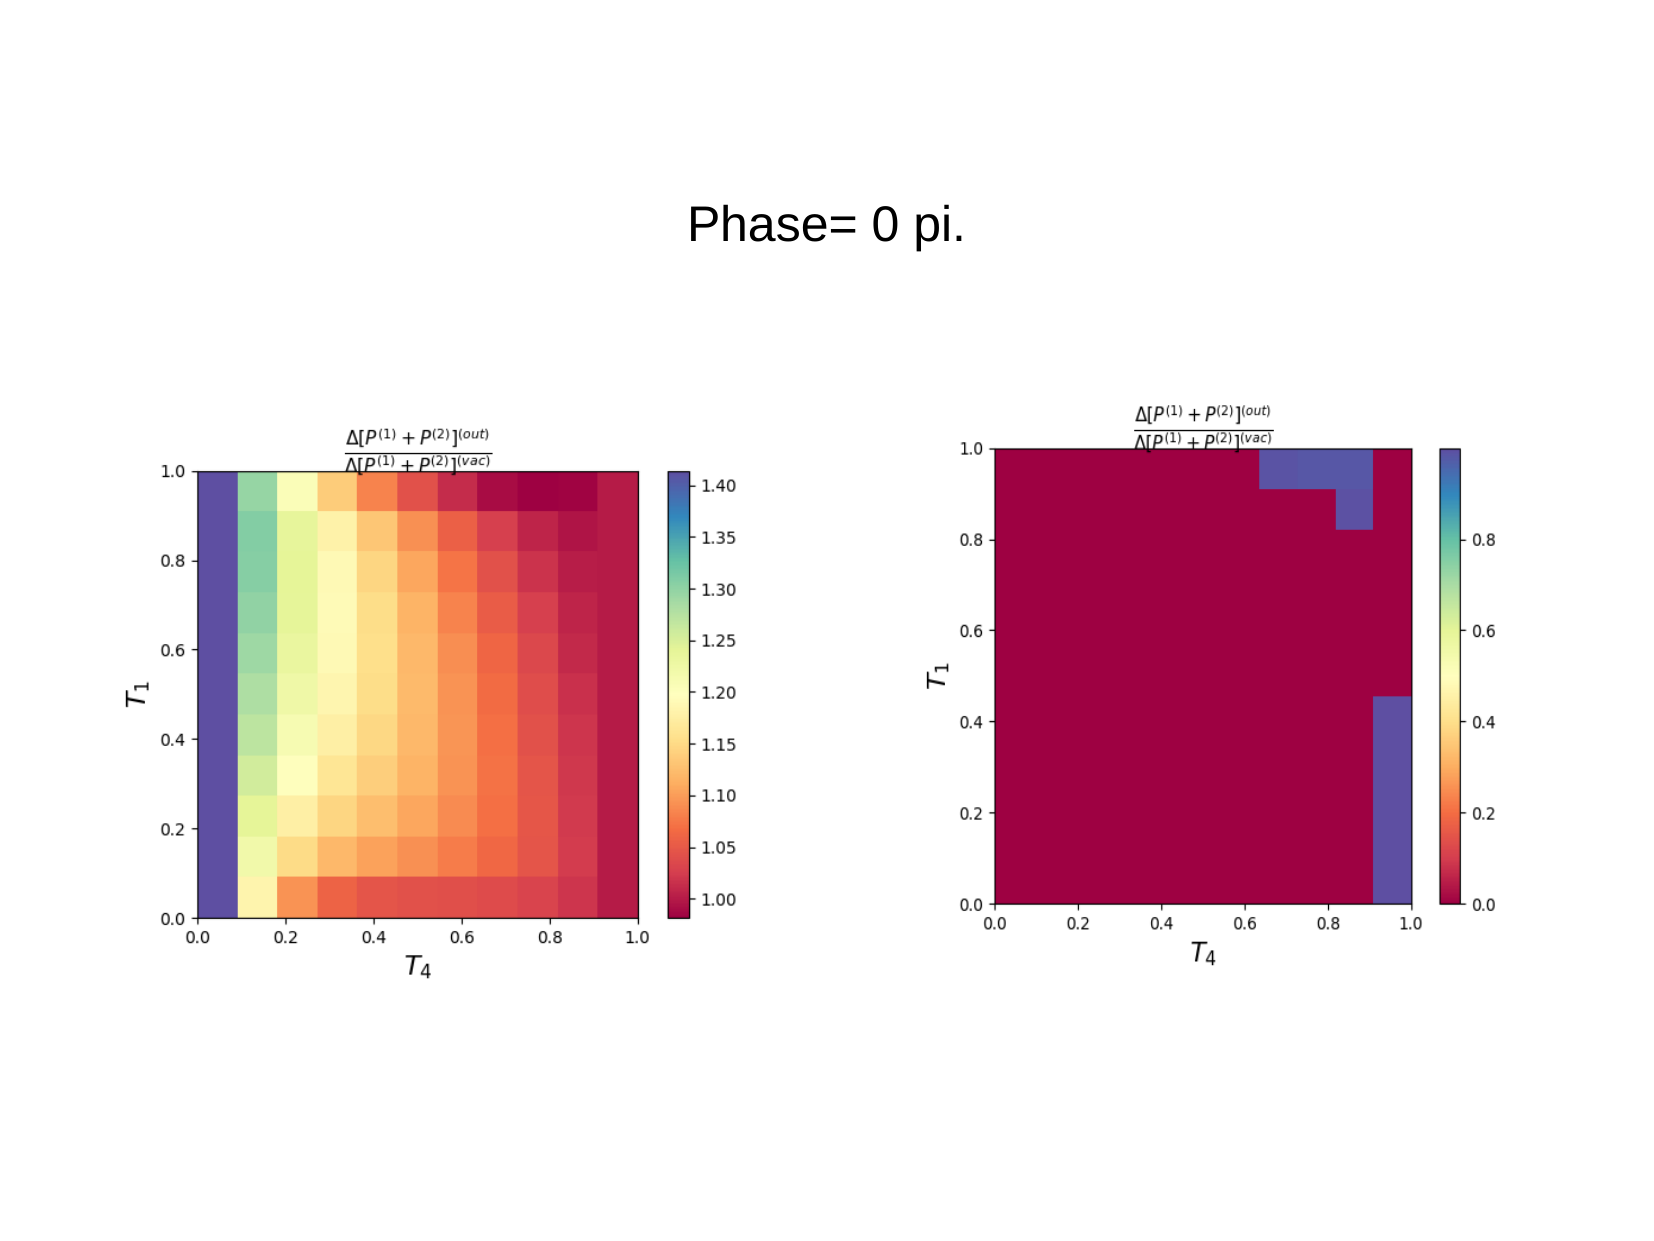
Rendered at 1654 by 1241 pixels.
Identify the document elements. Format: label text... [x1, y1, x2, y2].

picture [70, 401, 832, 982]
title Phase= 0 pi. [578, 188, 1075, 260]
picture [874, 377, 1595, 969]
